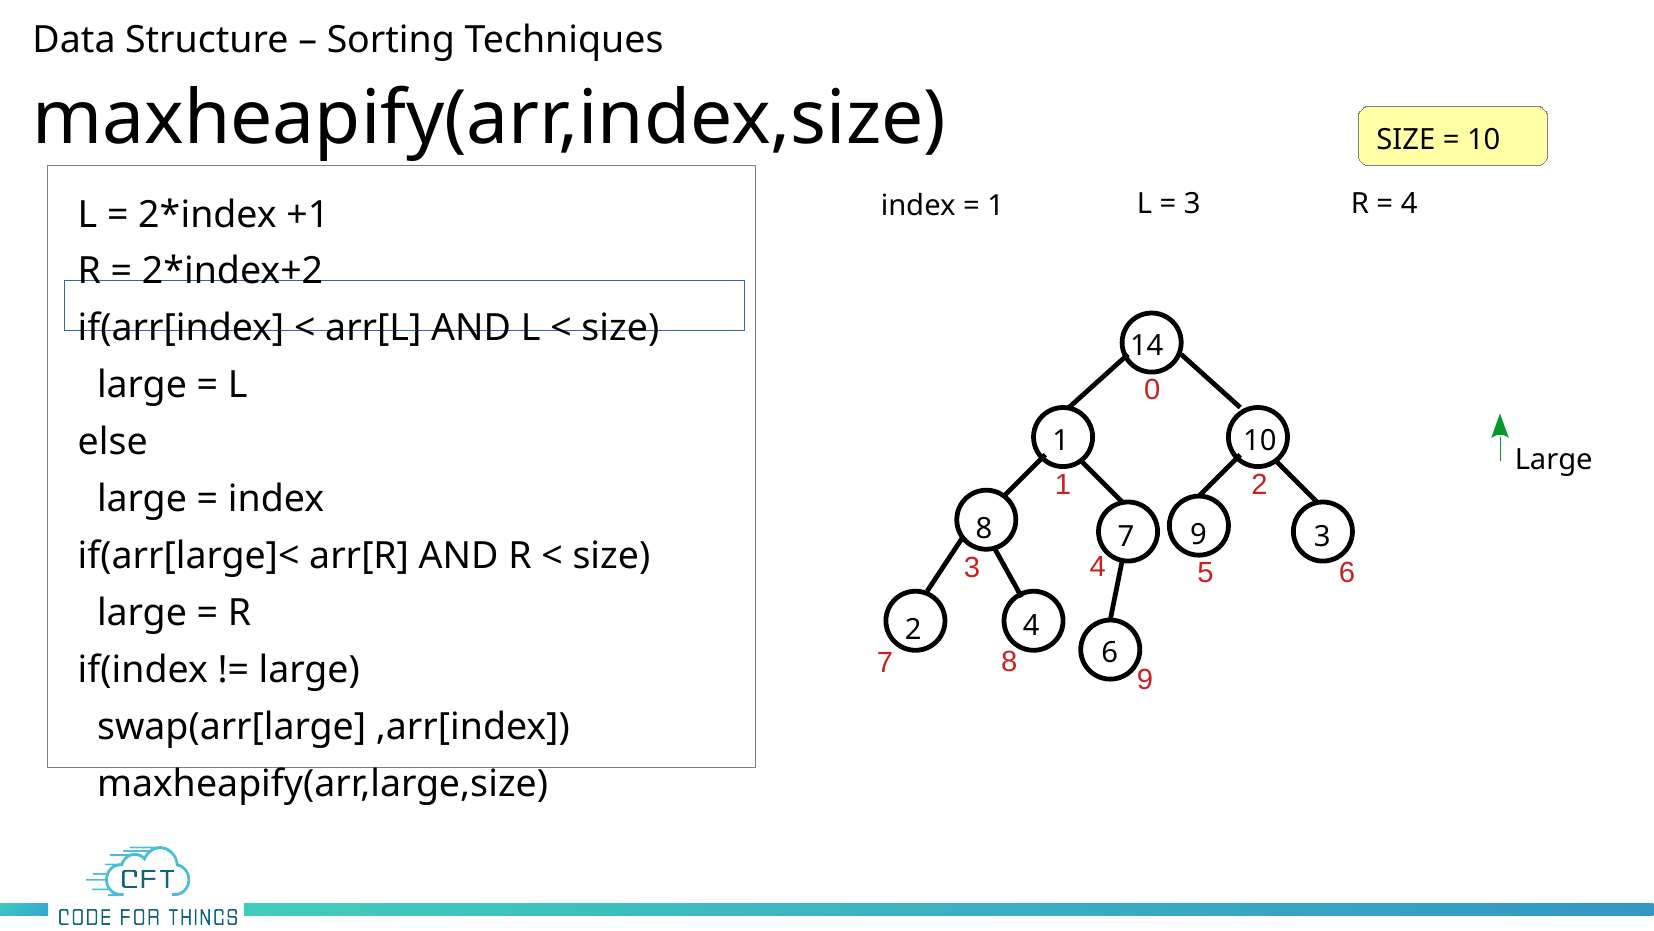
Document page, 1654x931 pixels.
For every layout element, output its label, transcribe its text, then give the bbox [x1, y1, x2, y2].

text_box [1057, 602, 1064, 639]
text_box [1003, 605, 1008, 636]
text_box 6 [1086, 624, 1135, 674]
text_box 14 [1107, 317, 1184, 367]
text_box [1293, 514, 1299, 549]
text_box [1224, 510, 1229, 542]
title Data Structure – Sorting Techniques maxheapify(arr,index,size) [32, 12, 1184, 166]
text_box 3 [949, 543, 996, 592]
text_box [1080, 632, 1086, 667]
text_box [1010, 502, 1016, 538]
text_box 3 [949, 543, 955, 552]
text_box 4 [1074, 542, 1121, 591]
text_box [964, 490, 1009, 500]
text_box L = 3 [1086, 175, 1239, 225]
text_box 8 [960, 500, 1010, 550]
text_box [1358, 106, 1548, 166]
text_box [1093, 674, 1127, 680]
text_box [315, 733, 325, 737]
text_box 1 [1037, 411, 1105, 461]
text_box R = 4 [1300, 175, 1457, 225]
text_box [1111, 501, 1145, 507]
picture [59, 846, 237, 925]
text_box L = 2*index +1 R = 2*index+2 if(arr[index] < arr[L] AND L < size) large = L else large = index if(arr[large]< arr[R] AND R < size) large = R if(index != large) swap(arr[large] ,arr[index]) maxheapify(arr,large,size) [53, 179, 756, 733]
text_box SIZE = 10 [1361, 110, 1542, 160]
text_box 6 [1324, 548, 1371, 597]
text_box [1244, 407, 1272, 411]
text_box [47, 166, 756, 768]
text_box [1169, 508, 1175, 543]
text_box [1098, 517, 1102, 542]
text_box [1307, 557, 1324, 562]
text_box [885, 605, 890, 636]
text_box [1136, 312, 1167, 317]
text_box [1348, 515, 1353, 548]
text_box 8 [986, 638, 1033, 686]
text_box 7 [1102, 507, 1151, 557]
text_box [1033, 647, 1048, 651]
text_box 3 [1299, 507, 1348, 557]
text_box 4 [1008, 597, 1057, 647]
text_box [956, 506, 960, 534]
text_box 2 [890, 601, 939, 651]
text_box 5 [1182, 548, 1229, 597]
text_box [1176, 496, 1221, 506]
text_box 0 [1129, 365, 1176, 414]
text_box [1151, 512, 1158, 551]
text_box [893, 591, 938, 601]
text_box index = 1 [830, 177, 1075, 227]
text_box [1306, 501, 1340, 507]
text_box [489, 733, 499, 737]
text_box [1023, 591, 1052, 597]
text_box [1095, 620, 1126, 624]
text_box [1135, 633, 1140, 666]
text_box Large [1464, 431, 1622, 481]
text_box 2 [1236, 460, 1283, 509]
text_box 7 [862, 638, 909, 686]
text_box 10 [1228, 411, 1296, 461]
text_box 1 [1039, 460, 1086, 509]
text_box [172, 733, 182, 737]
text_box 9 [1122, 655, 1168, 704]
text_box [939, 602, 946, 639]
text_box [1121, 557, 1144, 562]
text_box [1033, 423, 1037, 451]
text_box [1049, 407, 1077, 411]
text_box 9 [1175, 506, 1224, 556]
